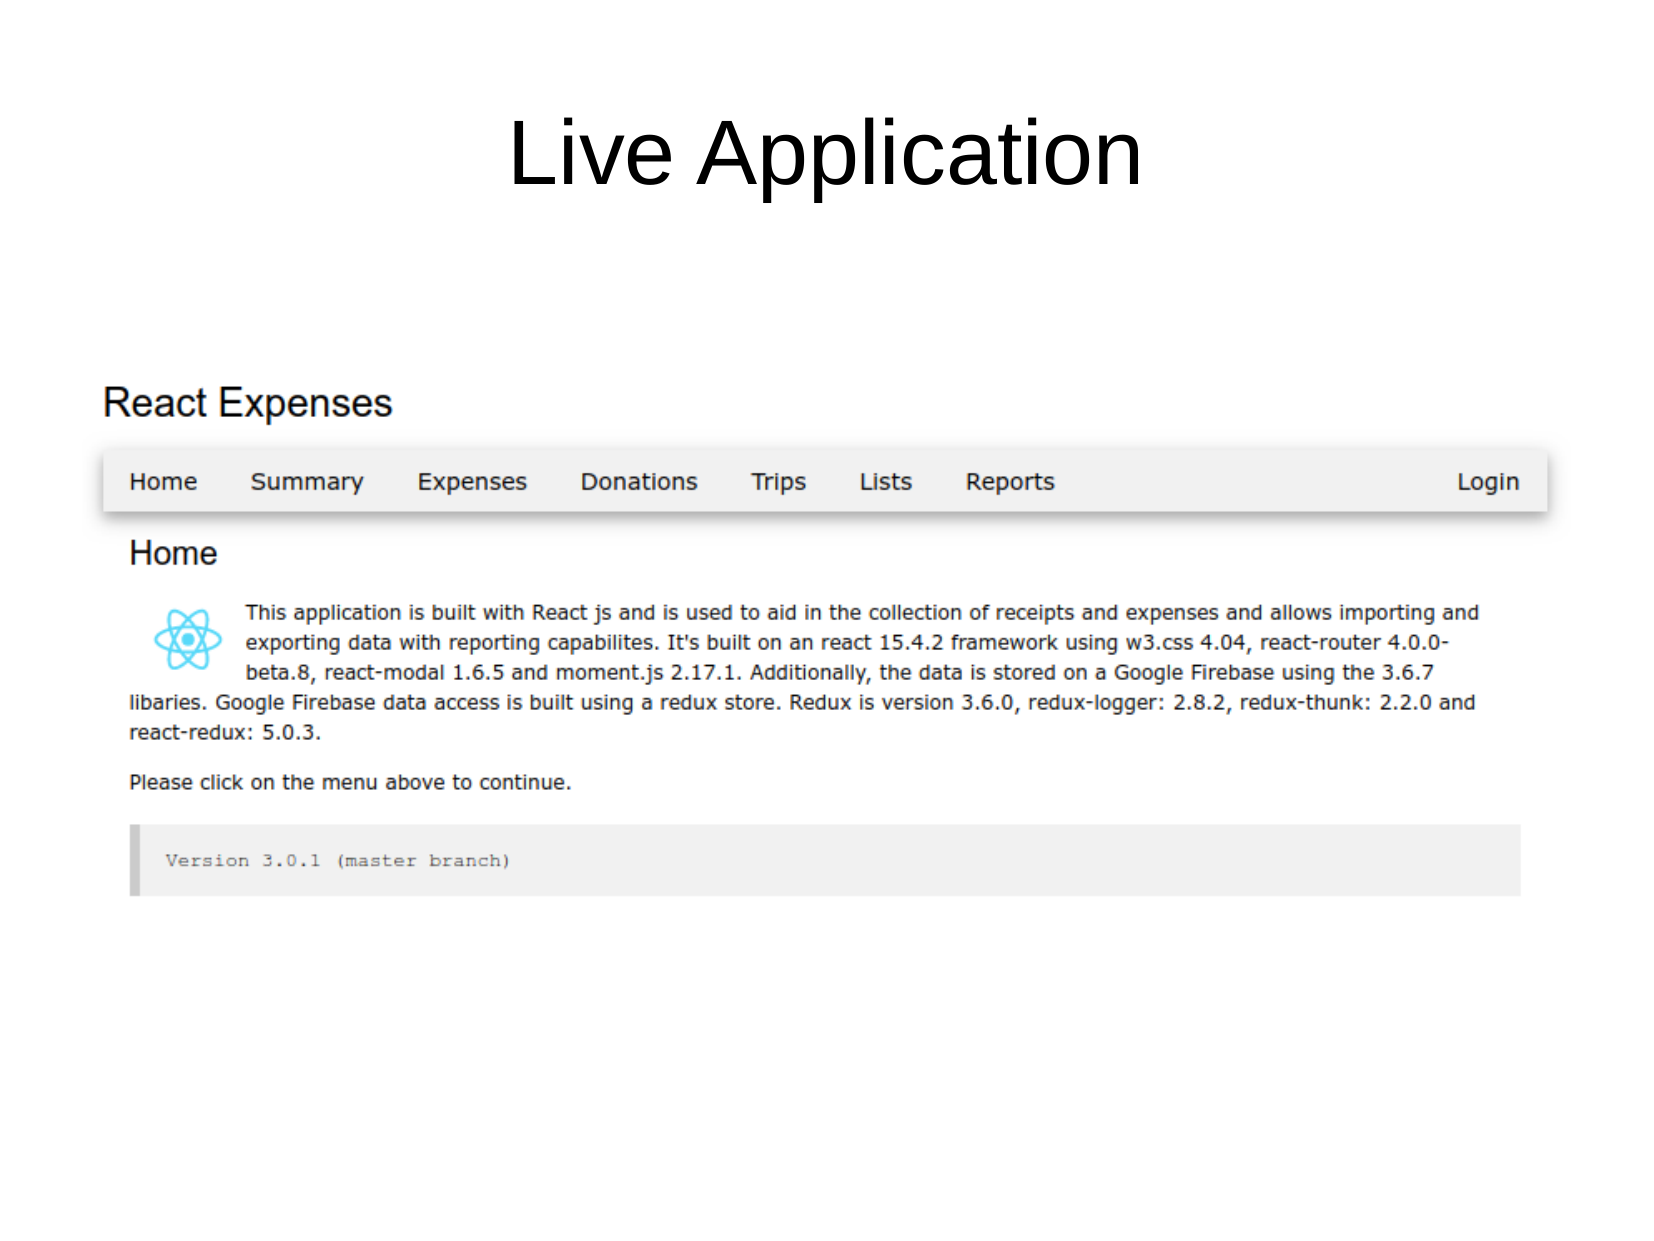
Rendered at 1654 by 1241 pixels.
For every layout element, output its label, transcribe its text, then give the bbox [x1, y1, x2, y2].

picture [82, 367, 1571, 933]
title Live Application [82, 49, 1571, 257]
